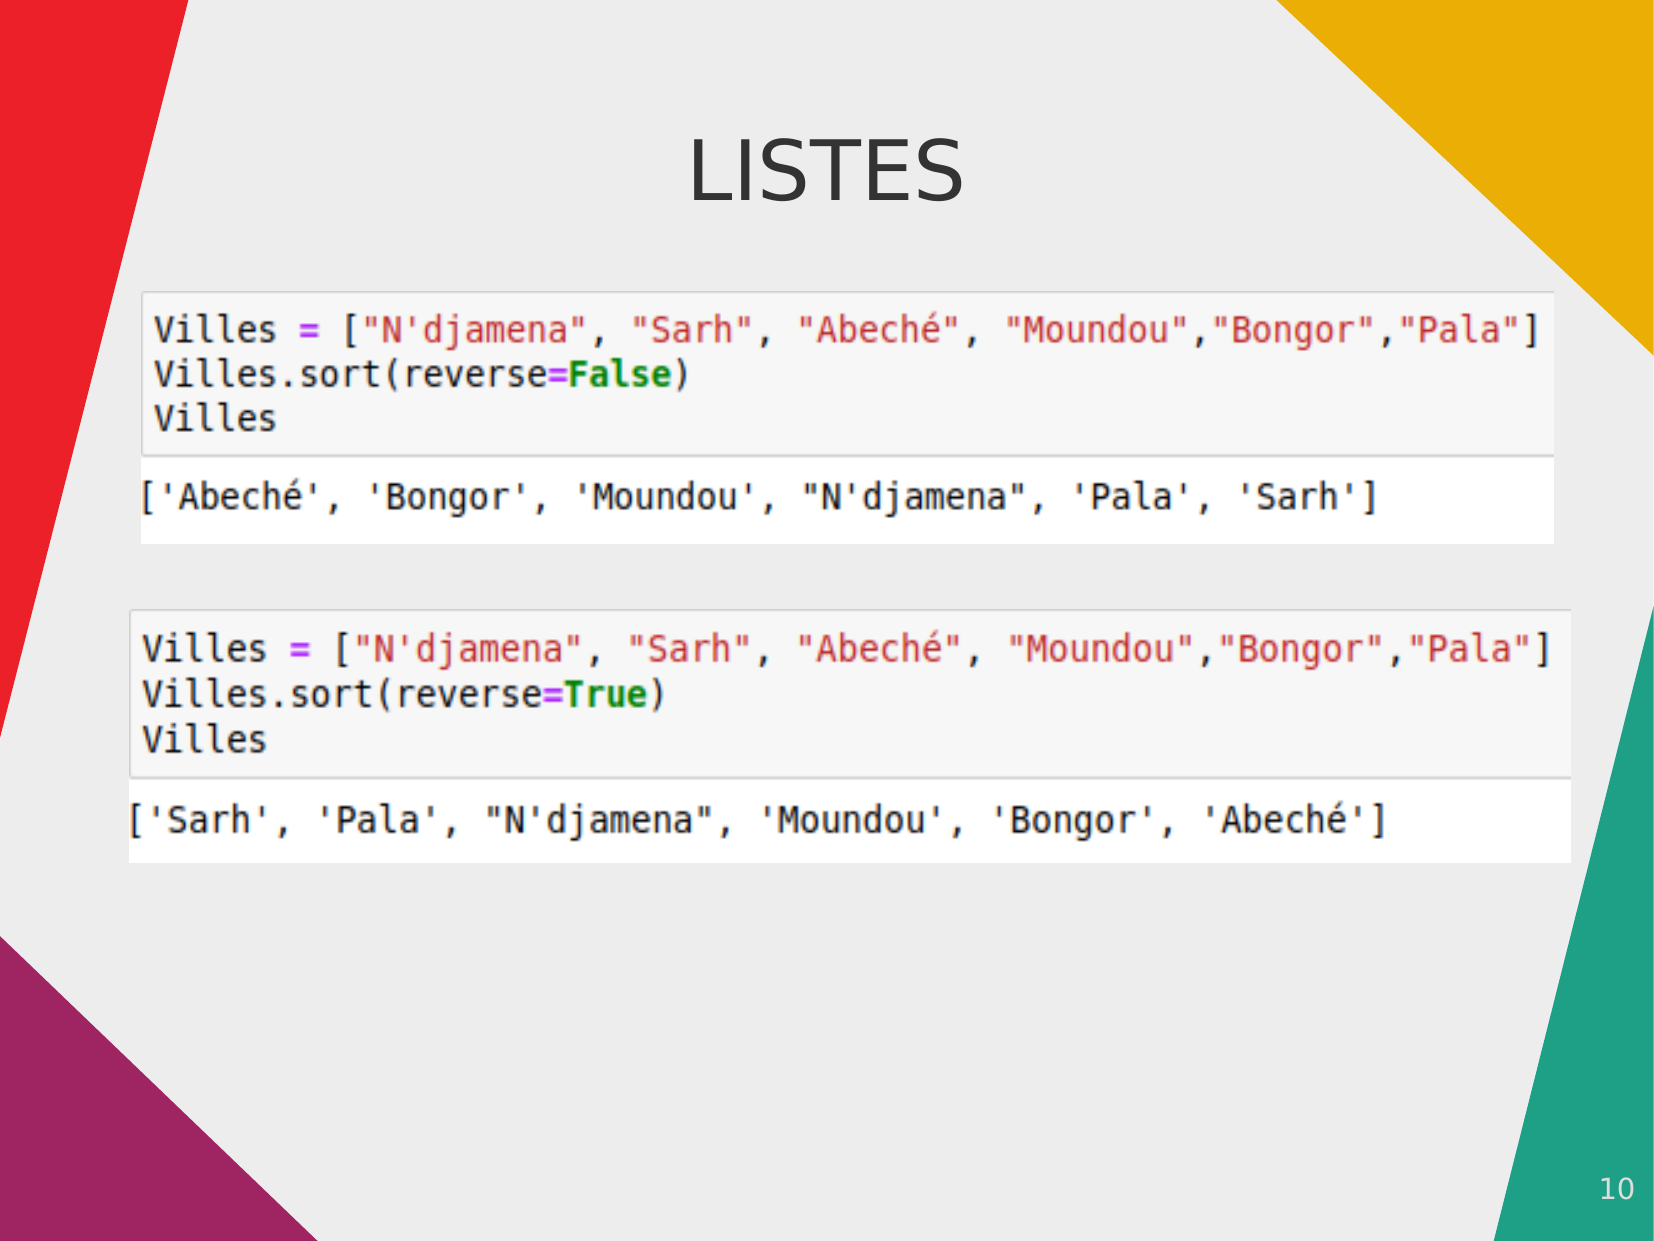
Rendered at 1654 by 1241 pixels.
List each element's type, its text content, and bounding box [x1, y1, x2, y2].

title LISTES [114, 73, 1539, 271]
picture [141, 291, 1554, 544]
picture [129, 609, 1571, 863]
